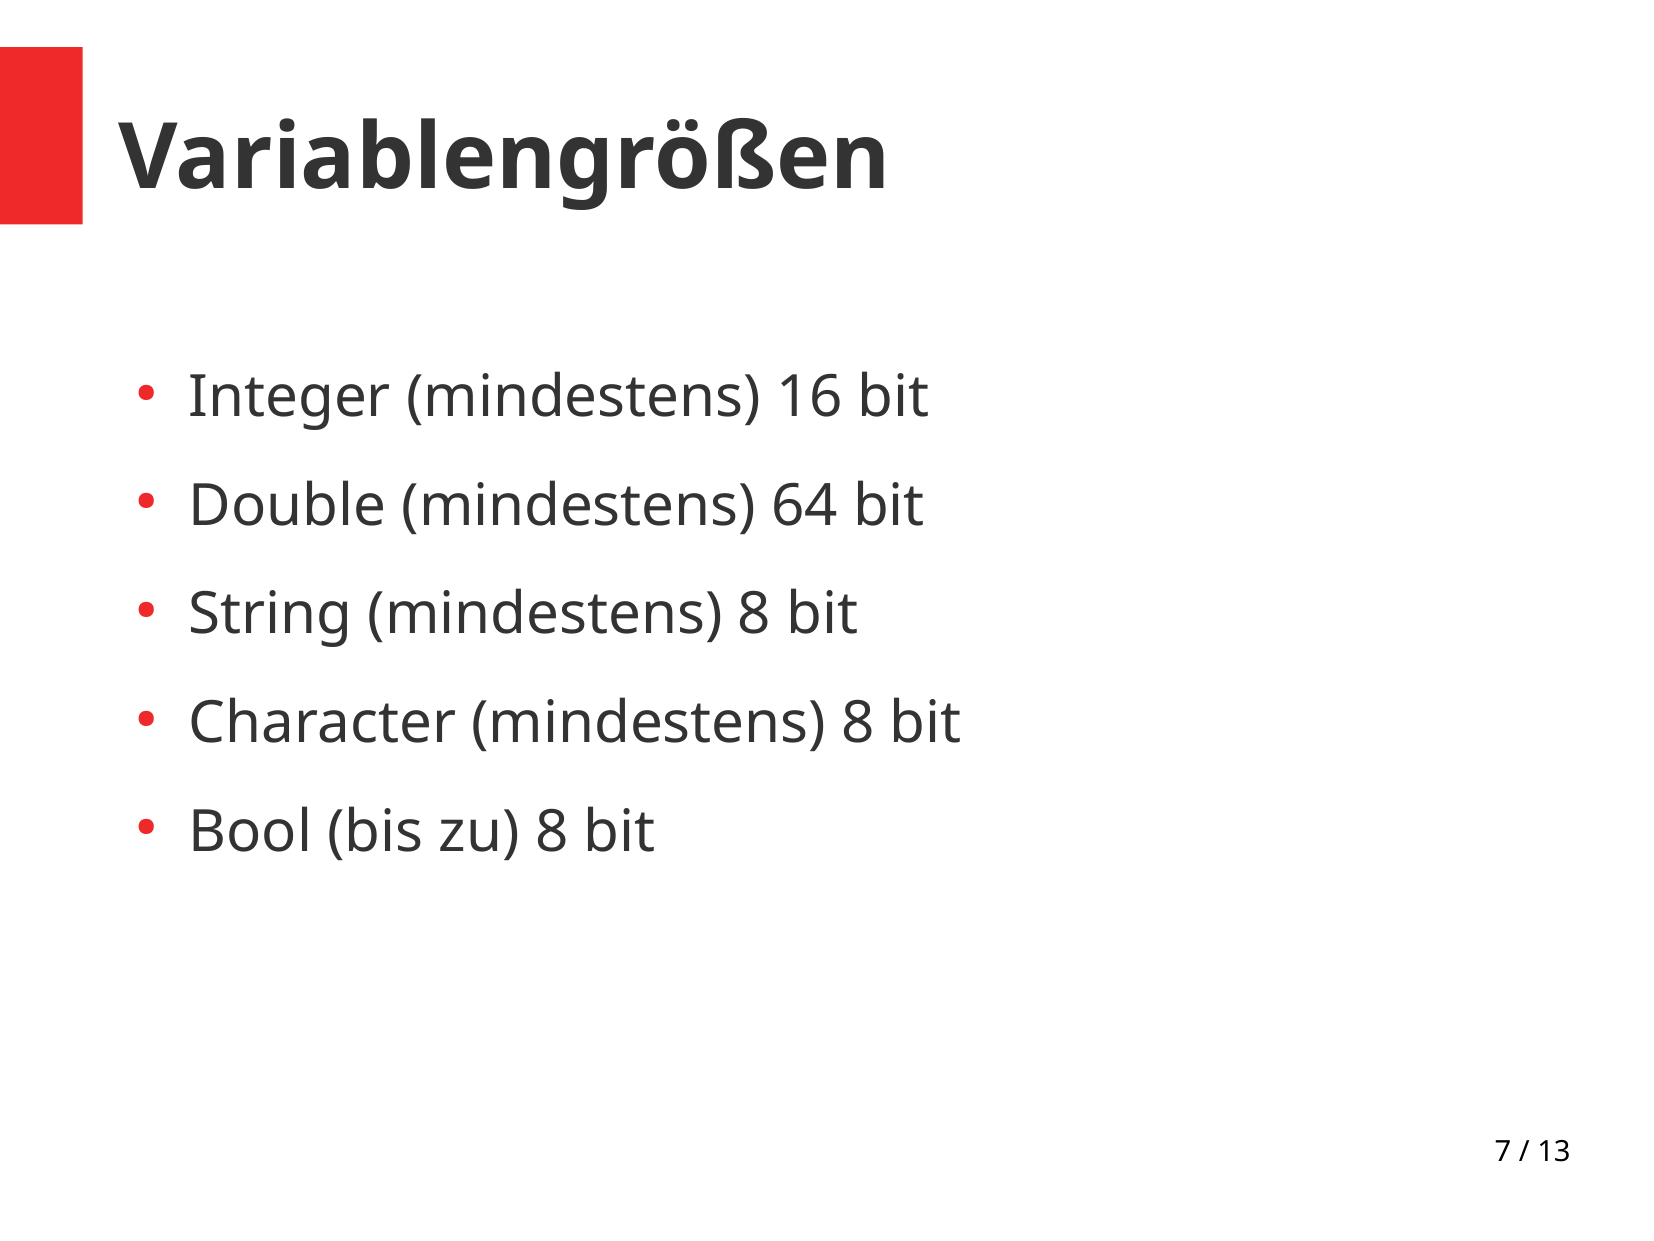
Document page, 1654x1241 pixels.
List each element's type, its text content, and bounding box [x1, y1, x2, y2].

list Integer (mindestens) 16 bit Double (mindestens) 64 bit String (mindestens) 8 bit Character (mindestens) 8 bit Bool (bis zu) 8 bit [118, 354, 1536, 1074]
title Variablengrößen [118, 49, 1571, 257]
